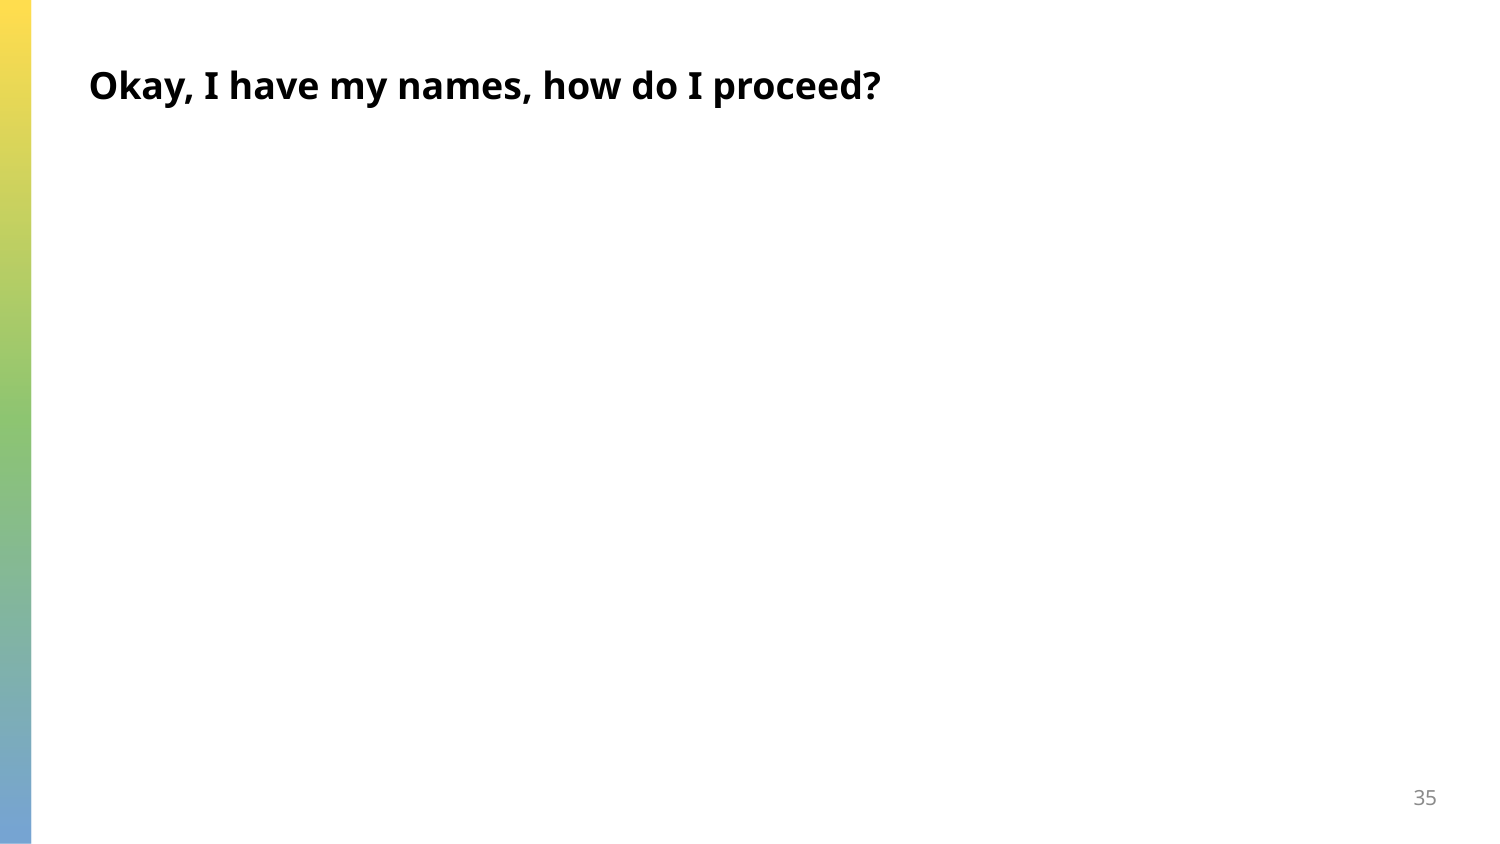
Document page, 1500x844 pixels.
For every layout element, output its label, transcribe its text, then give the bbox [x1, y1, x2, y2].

list Okay, I have my names, how do I proceed? [88, 61, 1442, 157]
picture [0, 0, 1500, 844]
